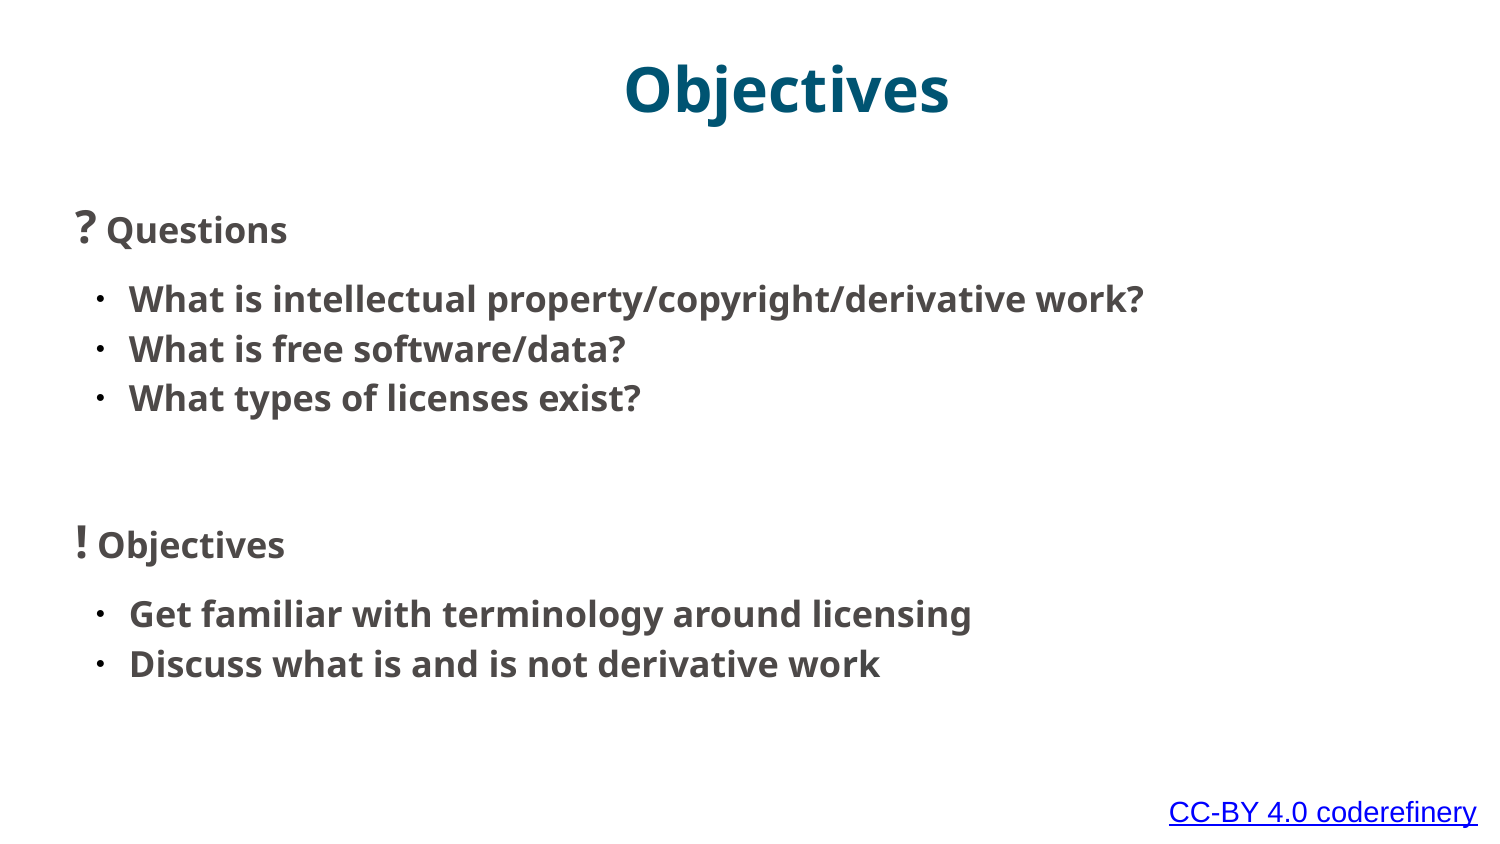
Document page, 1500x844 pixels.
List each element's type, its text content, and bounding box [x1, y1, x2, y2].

text_box CC-BY 4.0 coderefinery [1153, 778, 1500, 844]
text_box ? Questions What is intellectual property/copyright/derivative work? What is free software/data? What types of licenses exist? ! Objectives Get familiar with terminology around licensing Discuss what is and is not derivative work [75, 197, 1421, 687]
text_box Objectives [292, 44, 1282, 159]
